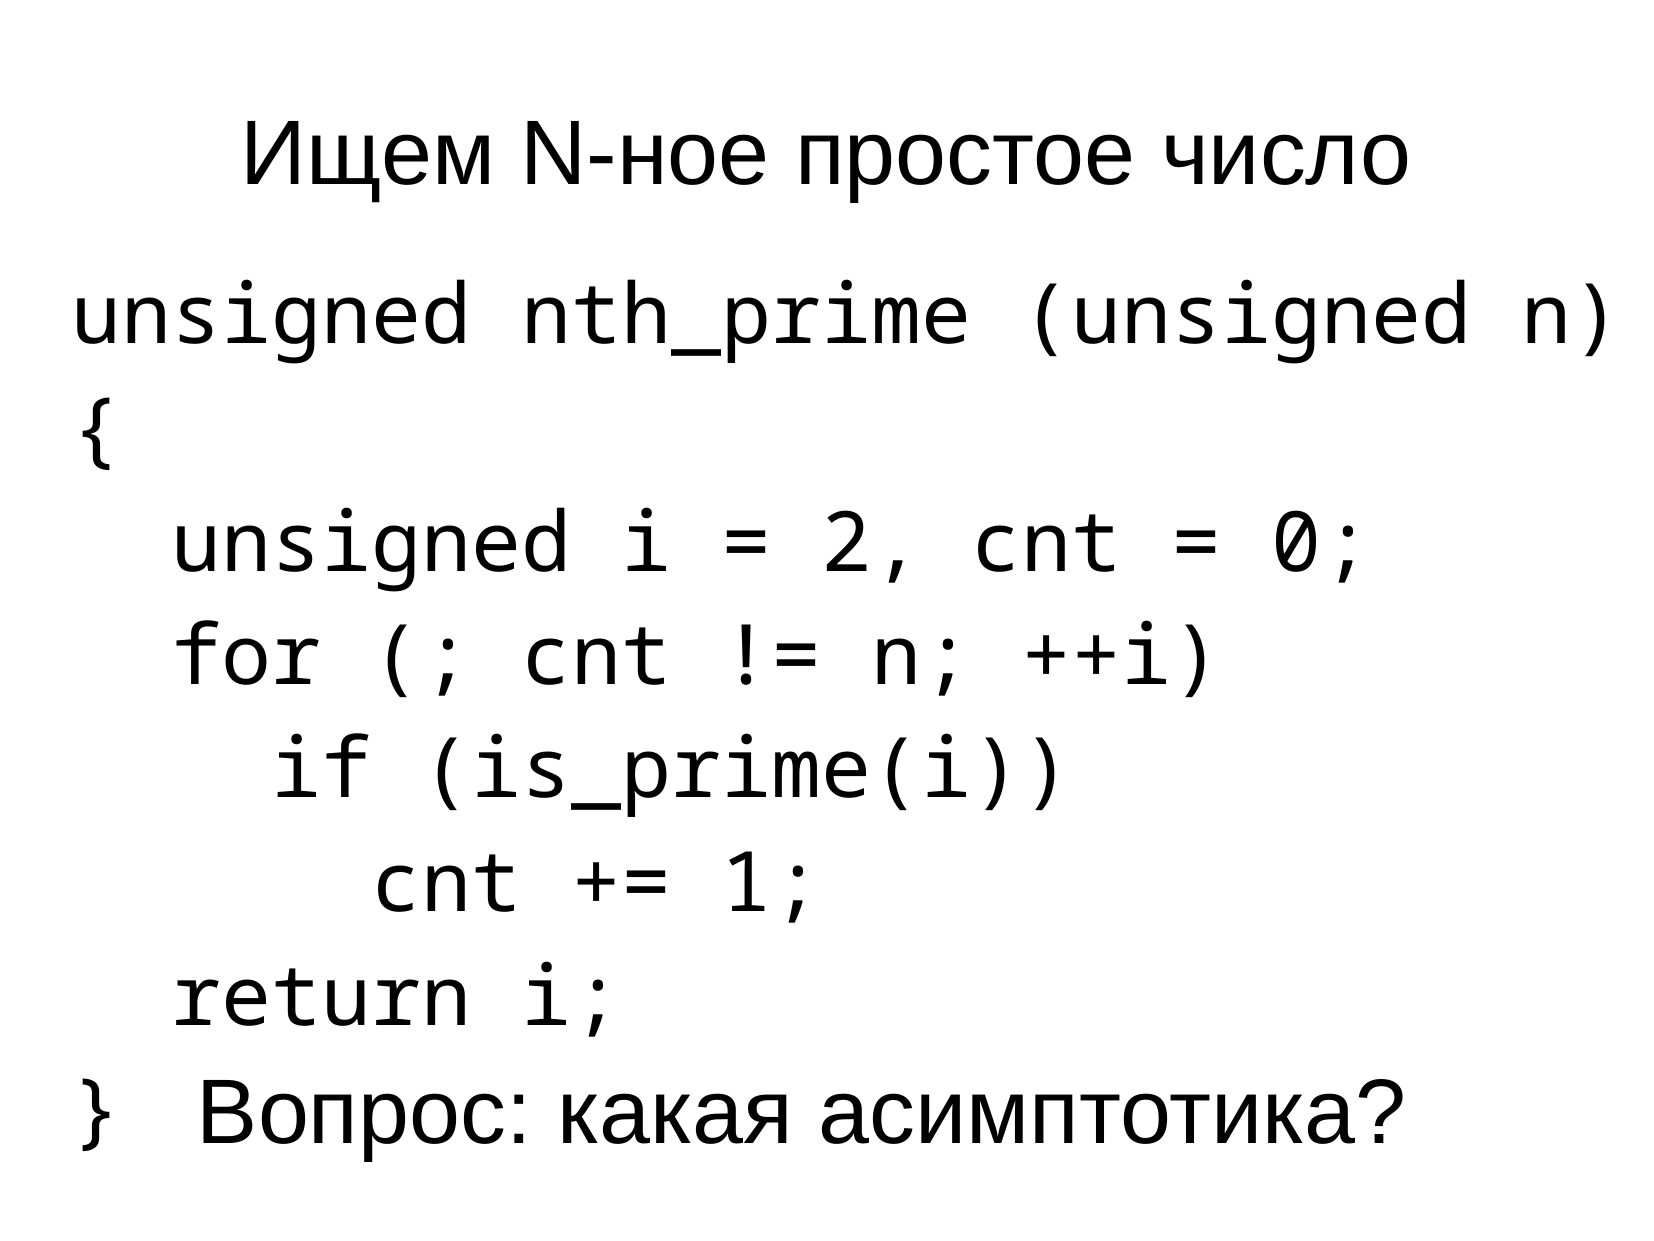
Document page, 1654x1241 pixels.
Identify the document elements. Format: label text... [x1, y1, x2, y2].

subtitle unsigned nth_prime (unsigned n) { unsigned i = 2, cnt = 0; for (; cnt != n; ++i) if (is_prime(i)) cnt += 1; return i; } [71, 255, 1636, 1033]
title Ищем N-ное простое число [82, 49, 1571, 255]
title Вопрос: какая асимптотика? [30, 1007, 1576, 1216]
